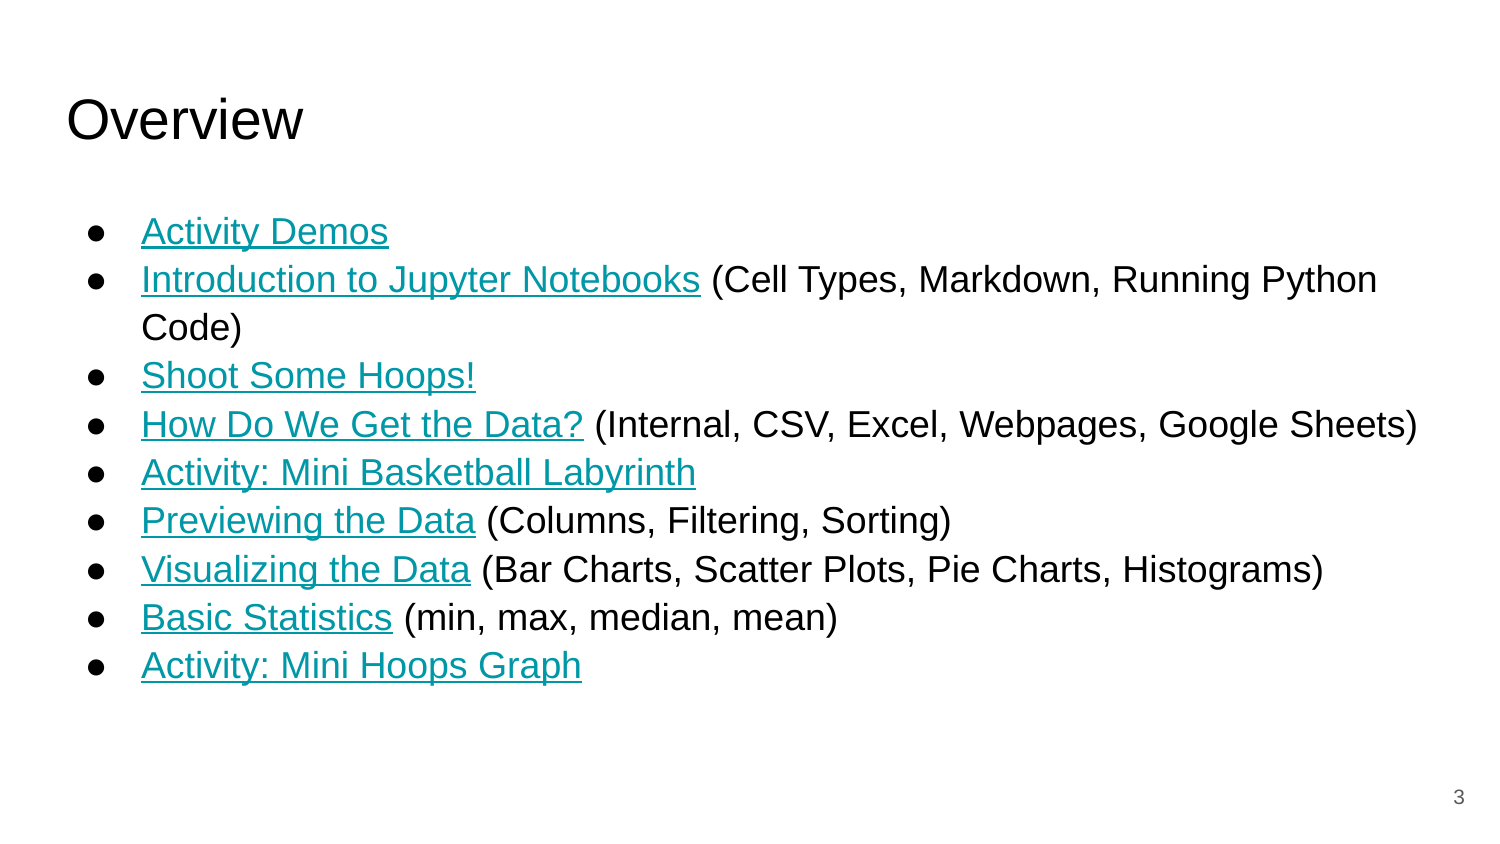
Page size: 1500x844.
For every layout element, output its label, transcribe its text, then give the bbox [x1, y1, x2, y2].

slide_number <number> [1389, 764, 1480, 830]
title Overview [51, 72, 1449, 167]
list Activity Demos Introduction to Jupyter Notebooks (Cell Types, Markdown, Running Python Code) Shoot Some Hoops! How Do We Get the Data? (Internal, CSV, Excel, Webpages, Google Sheets) Activity: Mini Basketball Labyrinth Previewing the Data (Columns, Filtering, Sorting) Visualizing the Data (Bar Charts, Scatter Plots, Pie Charts, Histograms) Basic Statistics (min, max, median, mean) Activity: Mini Hoops Graph [51, 189, 1449, 750]
